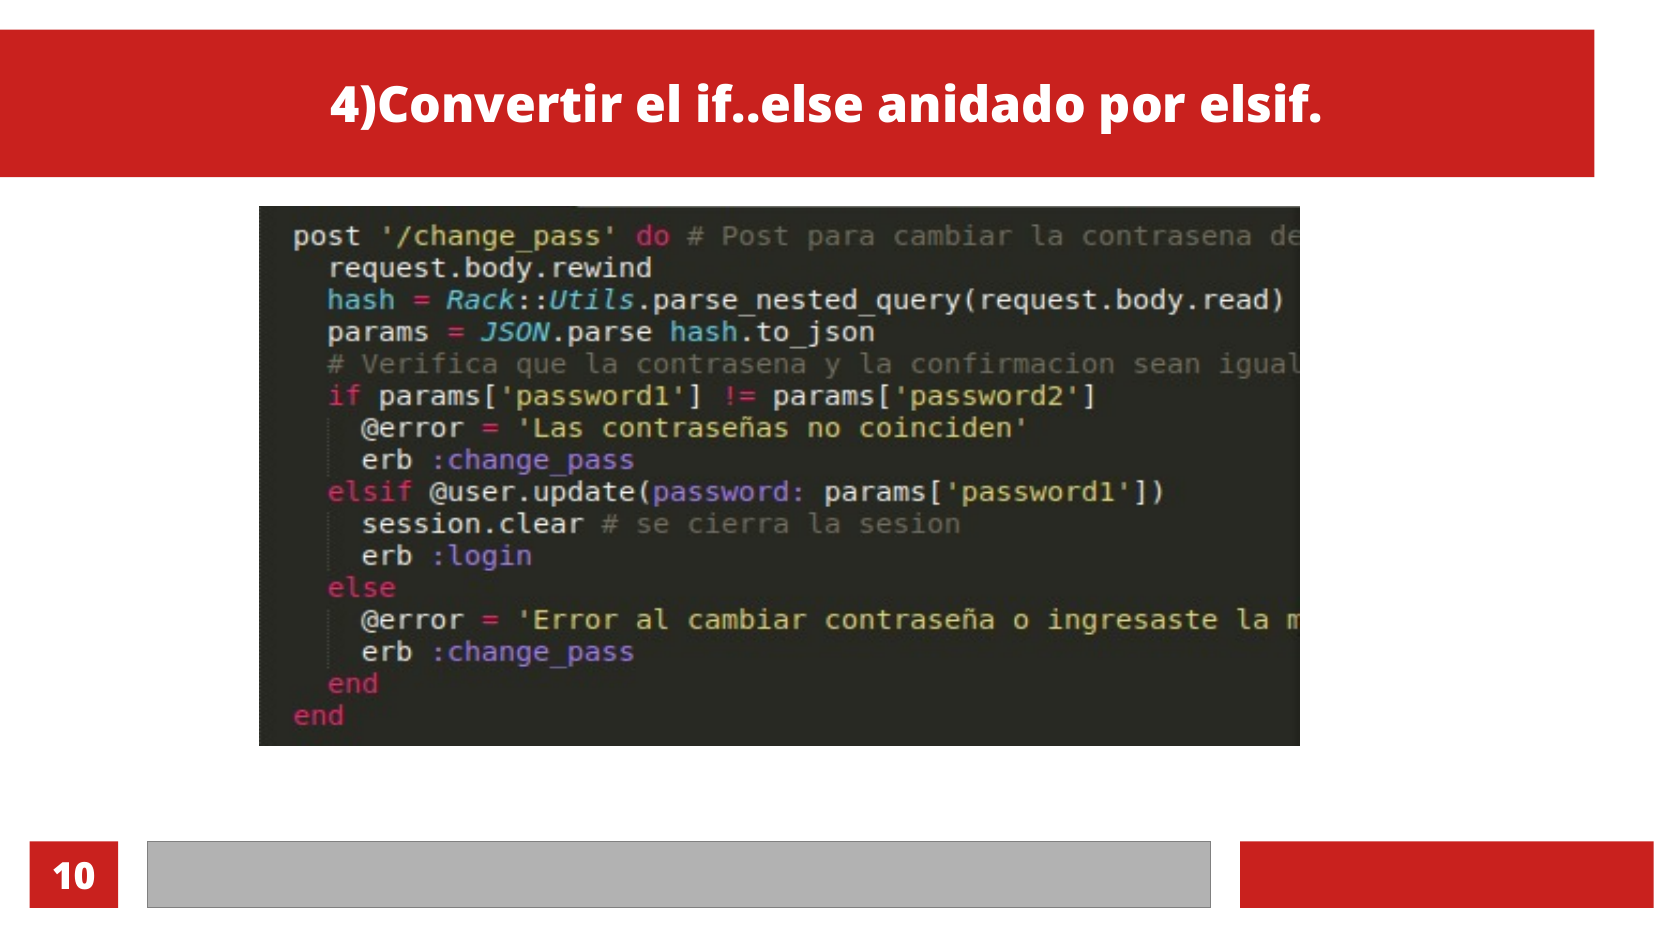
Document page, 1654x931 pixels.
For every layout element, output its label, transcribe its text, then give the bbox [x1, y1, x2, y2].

title 4)Convertir el if..else anidado por elsif. [59, 44, 1595, 163]
picture [259, 206, 1300, 746]
